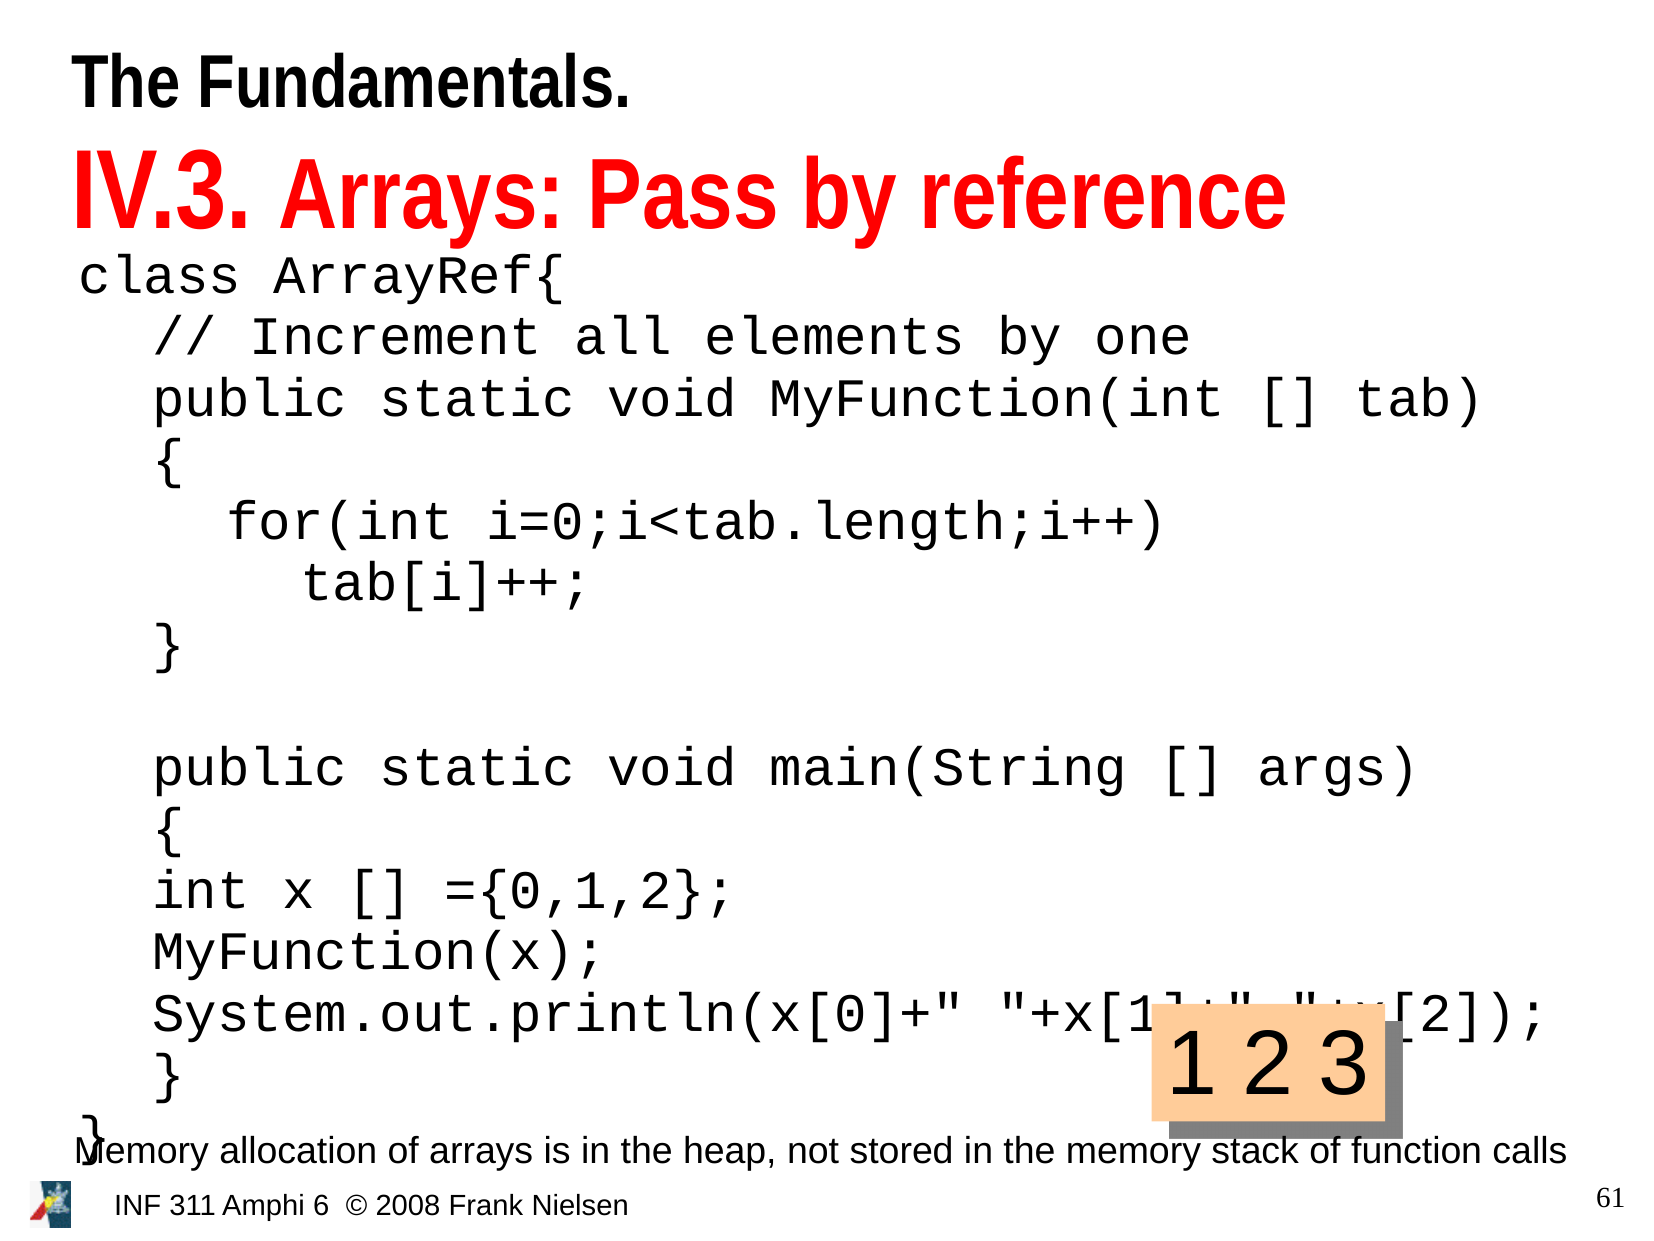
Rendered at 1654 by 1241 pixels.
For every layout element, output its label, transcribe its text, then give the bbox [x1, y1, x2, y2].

text_box 1 2 3 [1151, 1003, 1386, 1122]
text_box class ArrayRef{ // Increment all elements by one public static void MyFunction(int [] tab) { for(int i=0;i<tab.length;i++) tab[i]++; } public static void main(String [] args) { int x [] ={0,1,2}; MyFunction(x); System.out.println(x[0]+" "+x[1]+" "+x[2]); } } [64, 240, 1565, 1122]
picture [29, 1181, 71, 1228]
text_box Memory allocation of arrays is in the heap, not stored in the memory stack of function calls [59, 1122, 1582, 1179]
text_box The Fundamentals. IV.3. Arrays: Pass by reference [56, 29, 1301, 260]
